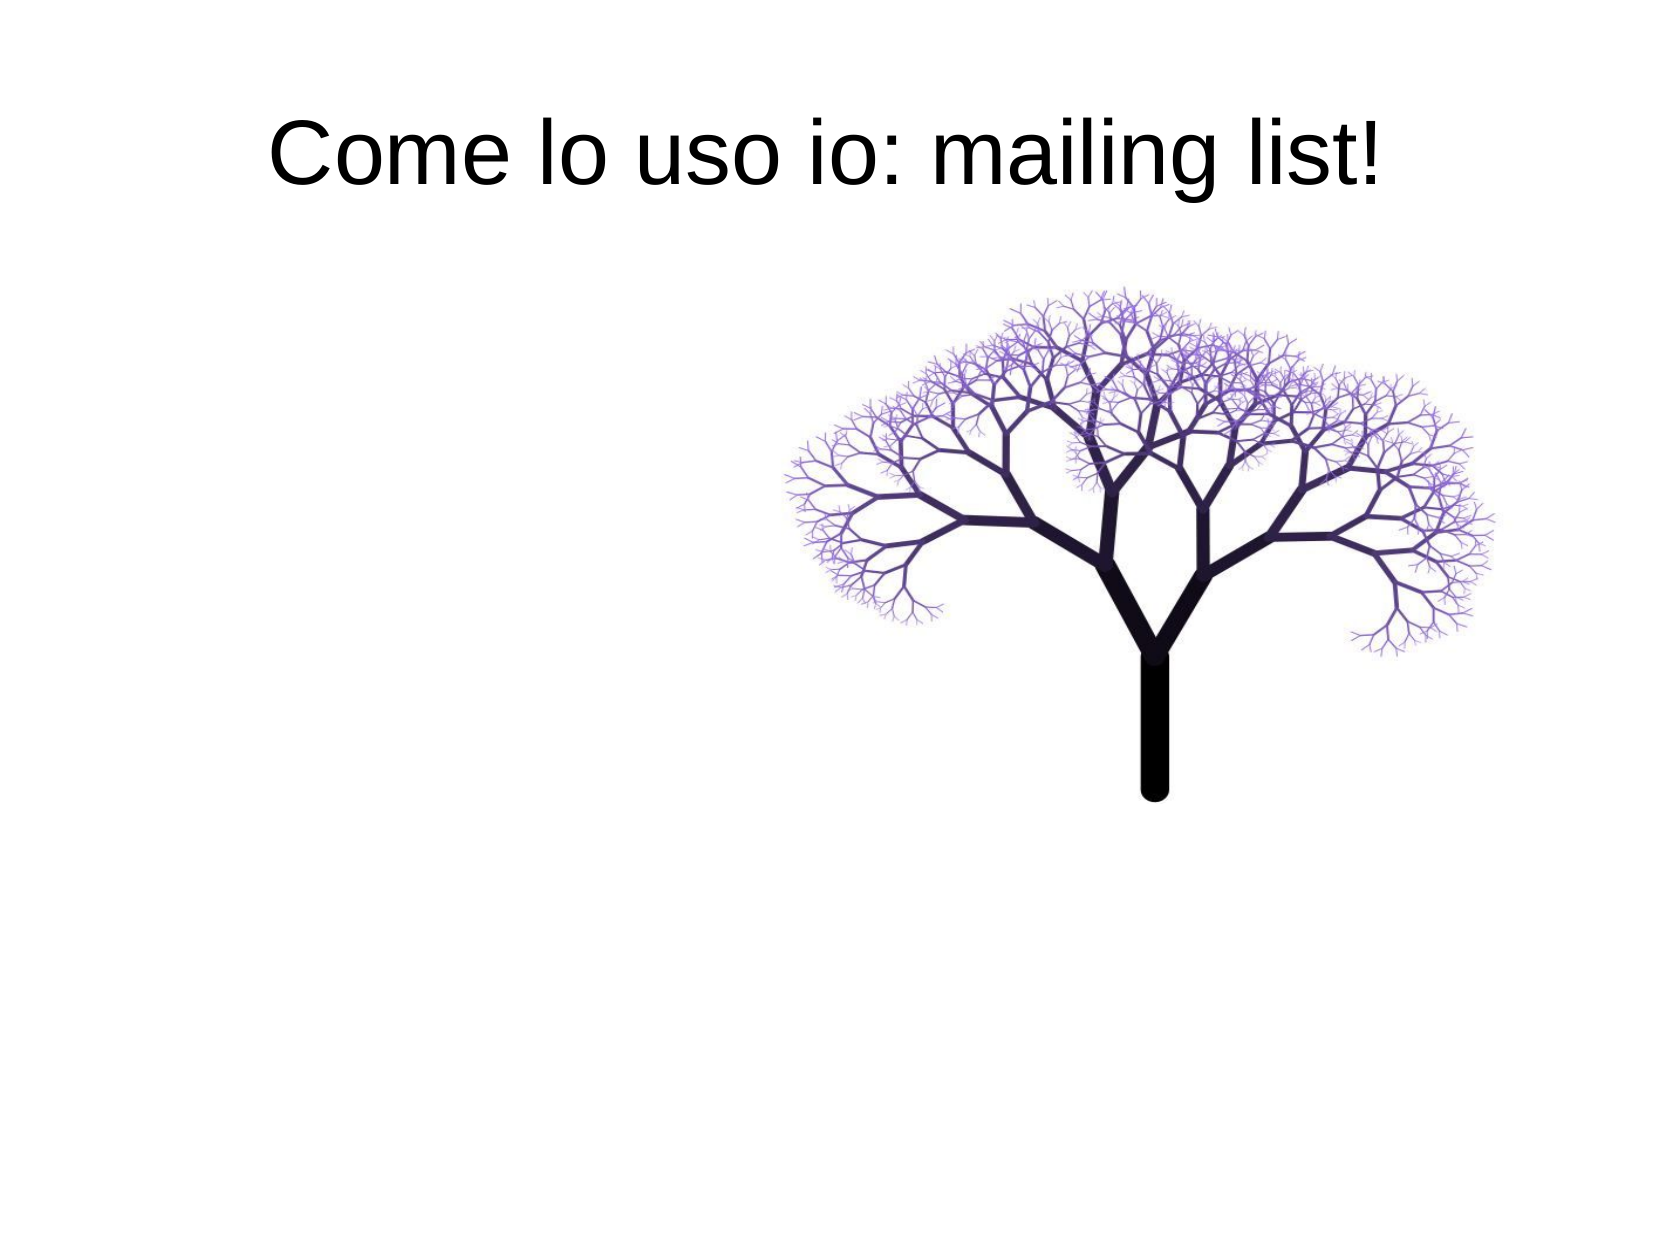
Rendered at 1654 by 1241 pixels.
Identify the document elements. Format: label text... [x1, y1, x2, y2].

picture [744, 273, 1536, 804]
title Come lo uso io: mailing list! [82, 49, 1571, 257]
